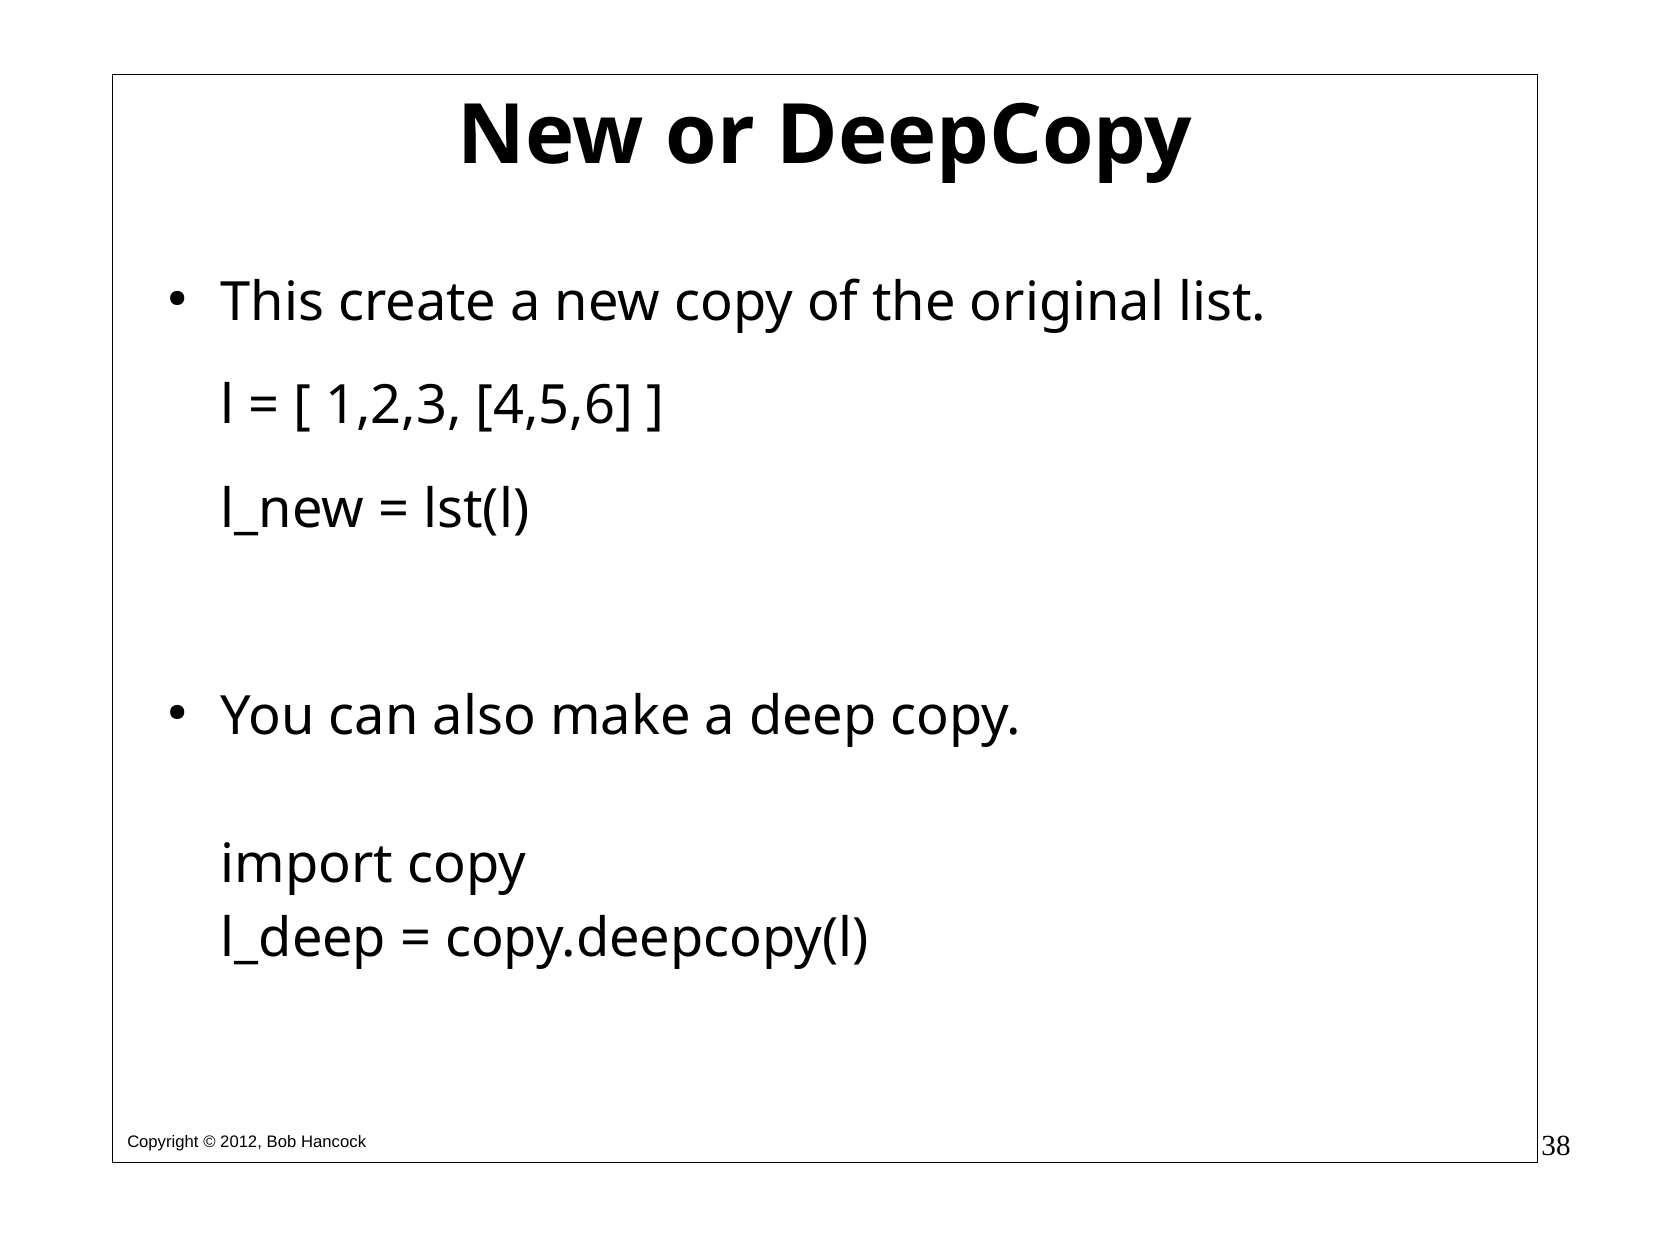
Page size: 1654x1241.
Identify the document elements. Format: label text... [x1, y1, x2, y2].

title New or DeepCopy [112, 75, 1538, 188]
list This create a new copy of the original list. l = [ 1,2,3, [4,5,6] ] l_new = lst(l) You can also make a deep copy. import copy l_deep = copy.deepcopy(l) [150, 262, 1501, 1126]
text_box Copyright © 2012, Bob Hancock [112, 1125, 382, 1159]
